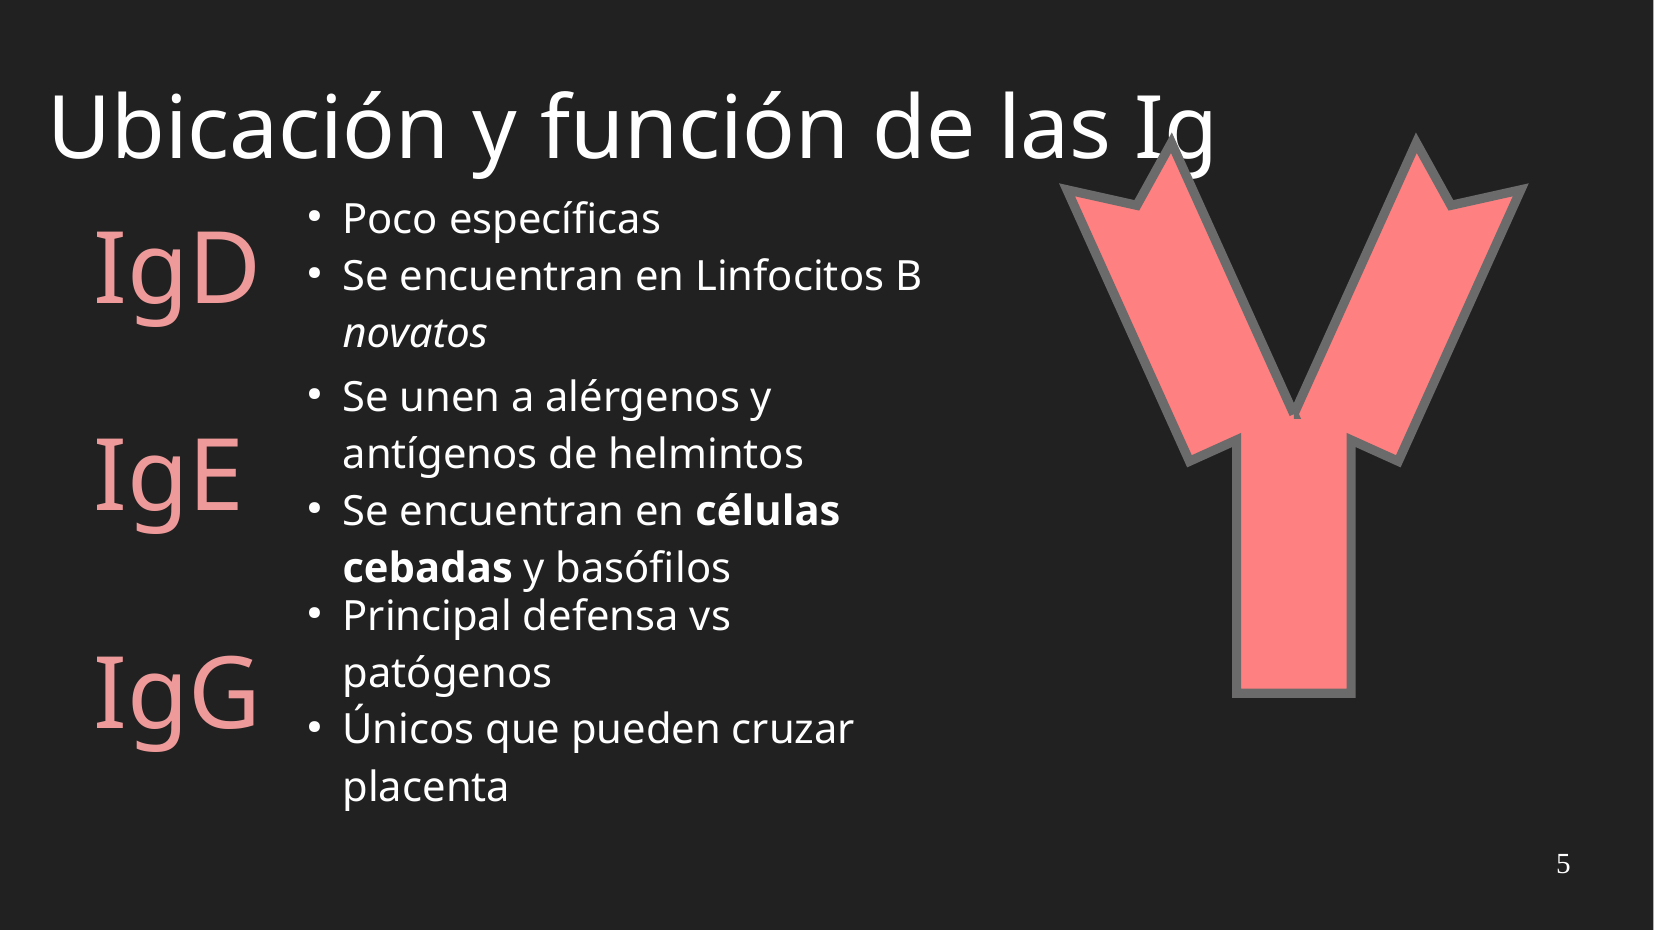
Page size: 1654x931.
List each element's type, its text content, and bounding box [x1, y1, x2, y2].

text_box Principal defensa vs patógenos Únicos que pueden cruzar placenta [307, 640, 928, 759]
title Ubicación y función de las Ig [47, 41, 1536, 207]
text_box IgD [452, 337, 463, 344]
text_box IgE [448, 565, 457, 577]
picture [1033, 127, 1536, 798]
text_box IgD [372, 337, 383, 344]
text_box IgD [5, 224, 573, 379]
text_box IgD [414, 337, 424, 344]
text_box IgE [534, 565, 573, 586]
text_box Poco específicas Se encuentran en Linfocitos B novatos [307, 211, 928, 337]
text_box IgE [529, 565, 538, 578]
text_box Se unen a alérgenos y antígenos de helmintos Se encuentran en células cebadas y basófilos [307, 397, 928, 565]
text_box IgG [349, 781, 362, 798]
text_box IgG [5, 649, 573, 804]
text_box IgE [562, 565, 573, 579]
text_box IgE [5, 431, 532, 586]
text_box IgE [397, 565, 406, 577]
